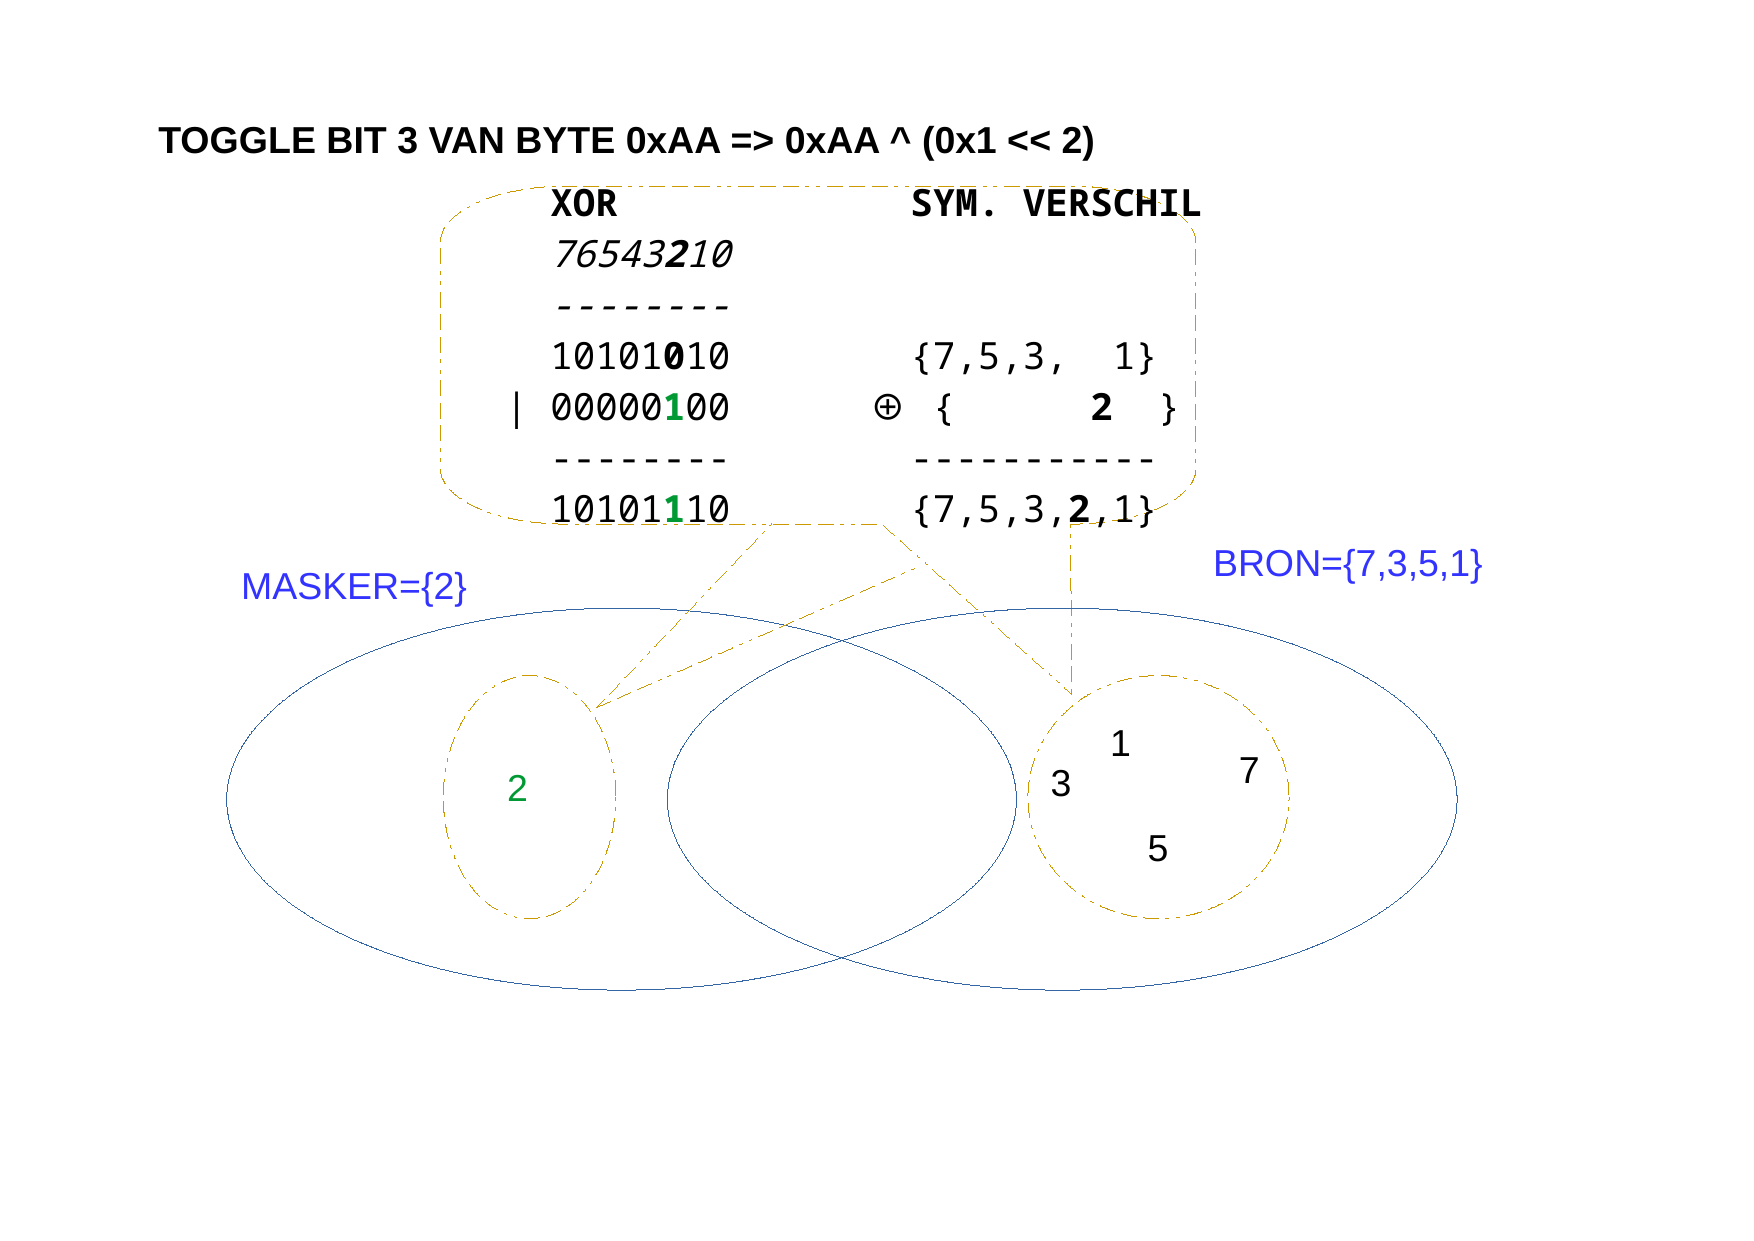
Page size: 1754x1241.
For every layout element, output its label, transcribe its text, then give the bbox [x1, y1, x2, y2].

text_box TOGGLE BIT 3 VAN BYTE 0xAA => 0xAA ^ (0x1 << 2) [143, 111, 1164, 211]
text_box MASKER={2} [226, 558, 614, 657]
text_box BRON={7,3,5,1} [1198, 534, 1501, 623]
text_box 3 [1035, 754, 1126, 853]
text_box 2 [492, 760, 583, 859]
text_box 7 [1224, 741, 1315, 830]
text_box 5 [1132, 819, 1223, 908]
text_box XOR SYM. VERSCHIL 76543210 -------- 10101010 {7,5,3, 1} | 00000100 ⊕ { 2 } -------- ----------- 10101110 {7,5,3,2,1} [440, 204, 1196, 695]
text_box 1 [1095, 714, 1186, 804]
